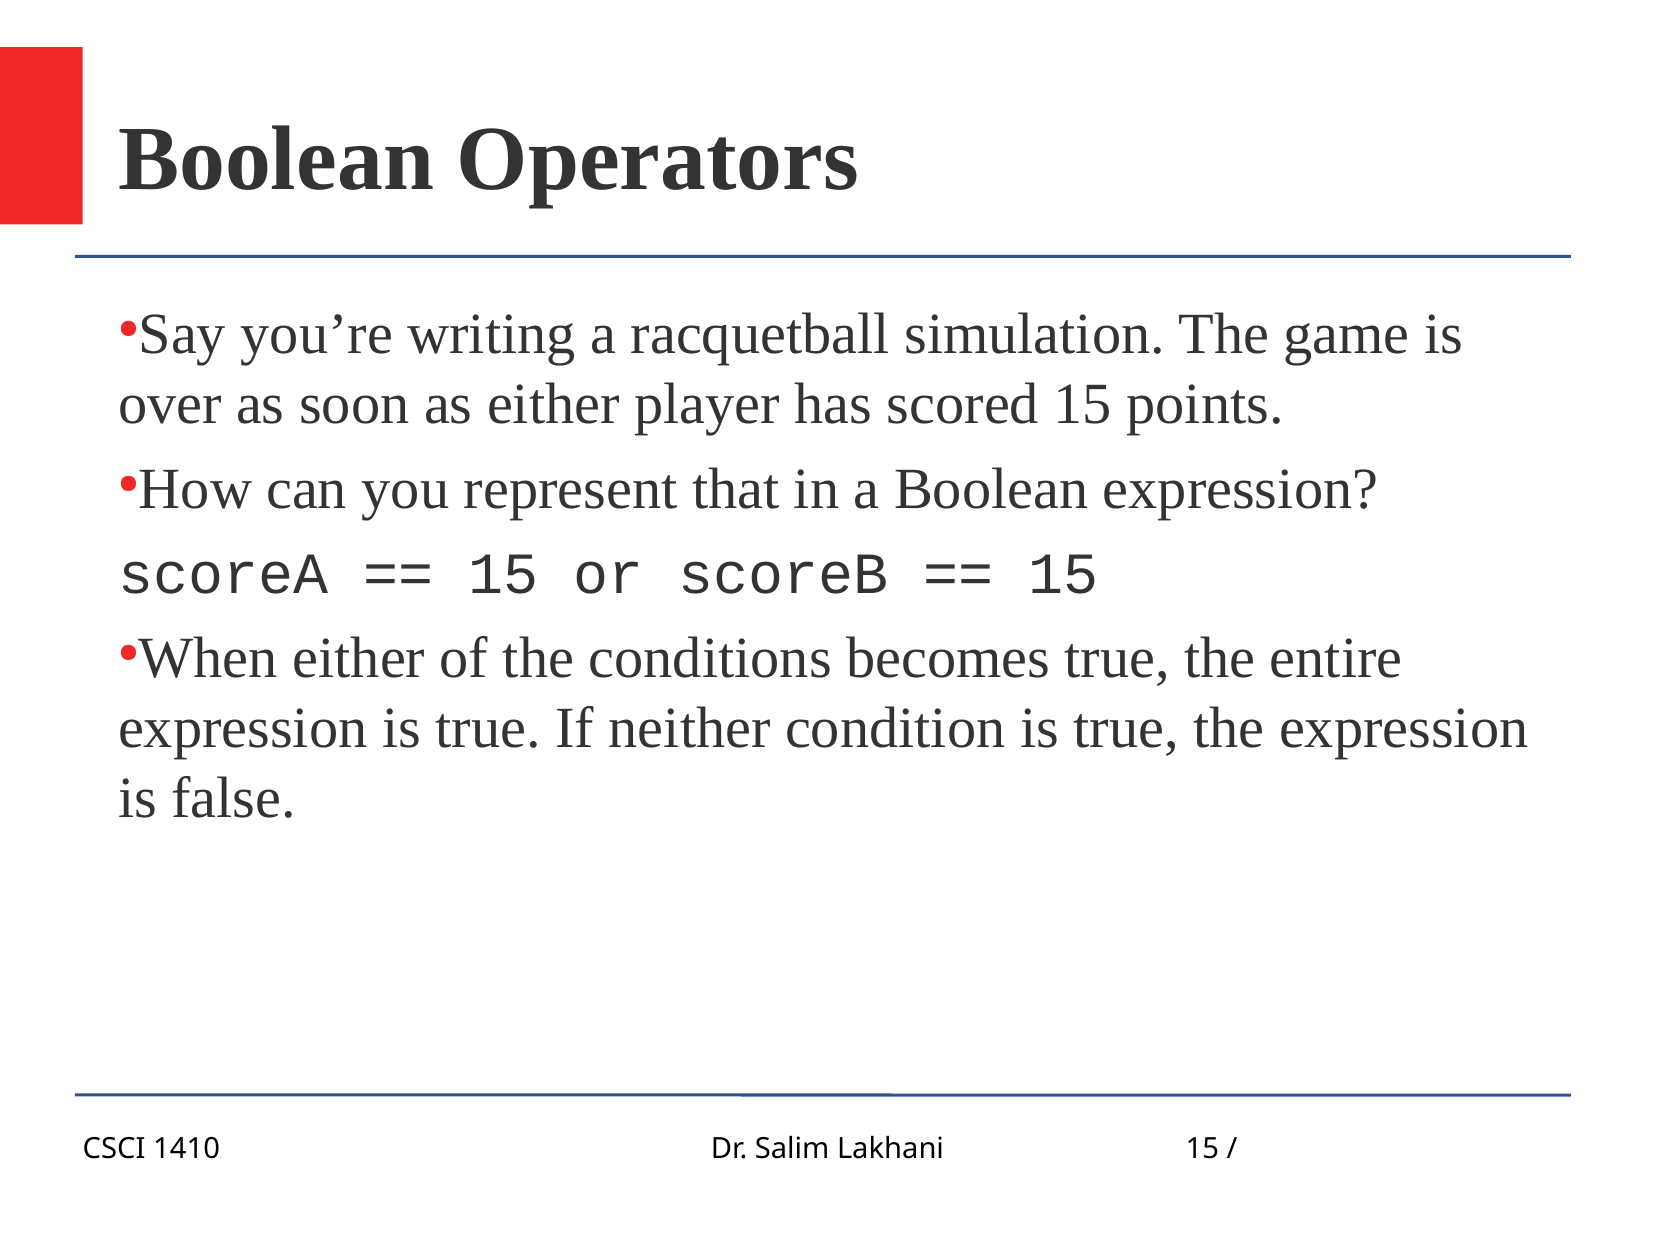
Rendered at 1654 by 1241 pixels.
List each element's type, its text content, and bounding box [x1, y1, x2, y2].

list Say you’re writing a racquetball simulation. The game is over as soon as either player has scored 15 points. How can you represent that in a Boolean expression? scoreA == 15 or scoreB == 15 When either of the conditions becomes true, the entire expression is true. If neither condition is true, the expression is false. [118, 295, 1536, 1080]
text_box / [1185, 1129, 1571, 1216]
title Boolean Operators [118, 49, 1571, 257]
text_box Dr. Salim Lakhani [565, 1129, 1090, 1216]
text_box CSCI 1410 [82, 1129, 468, 1216]
